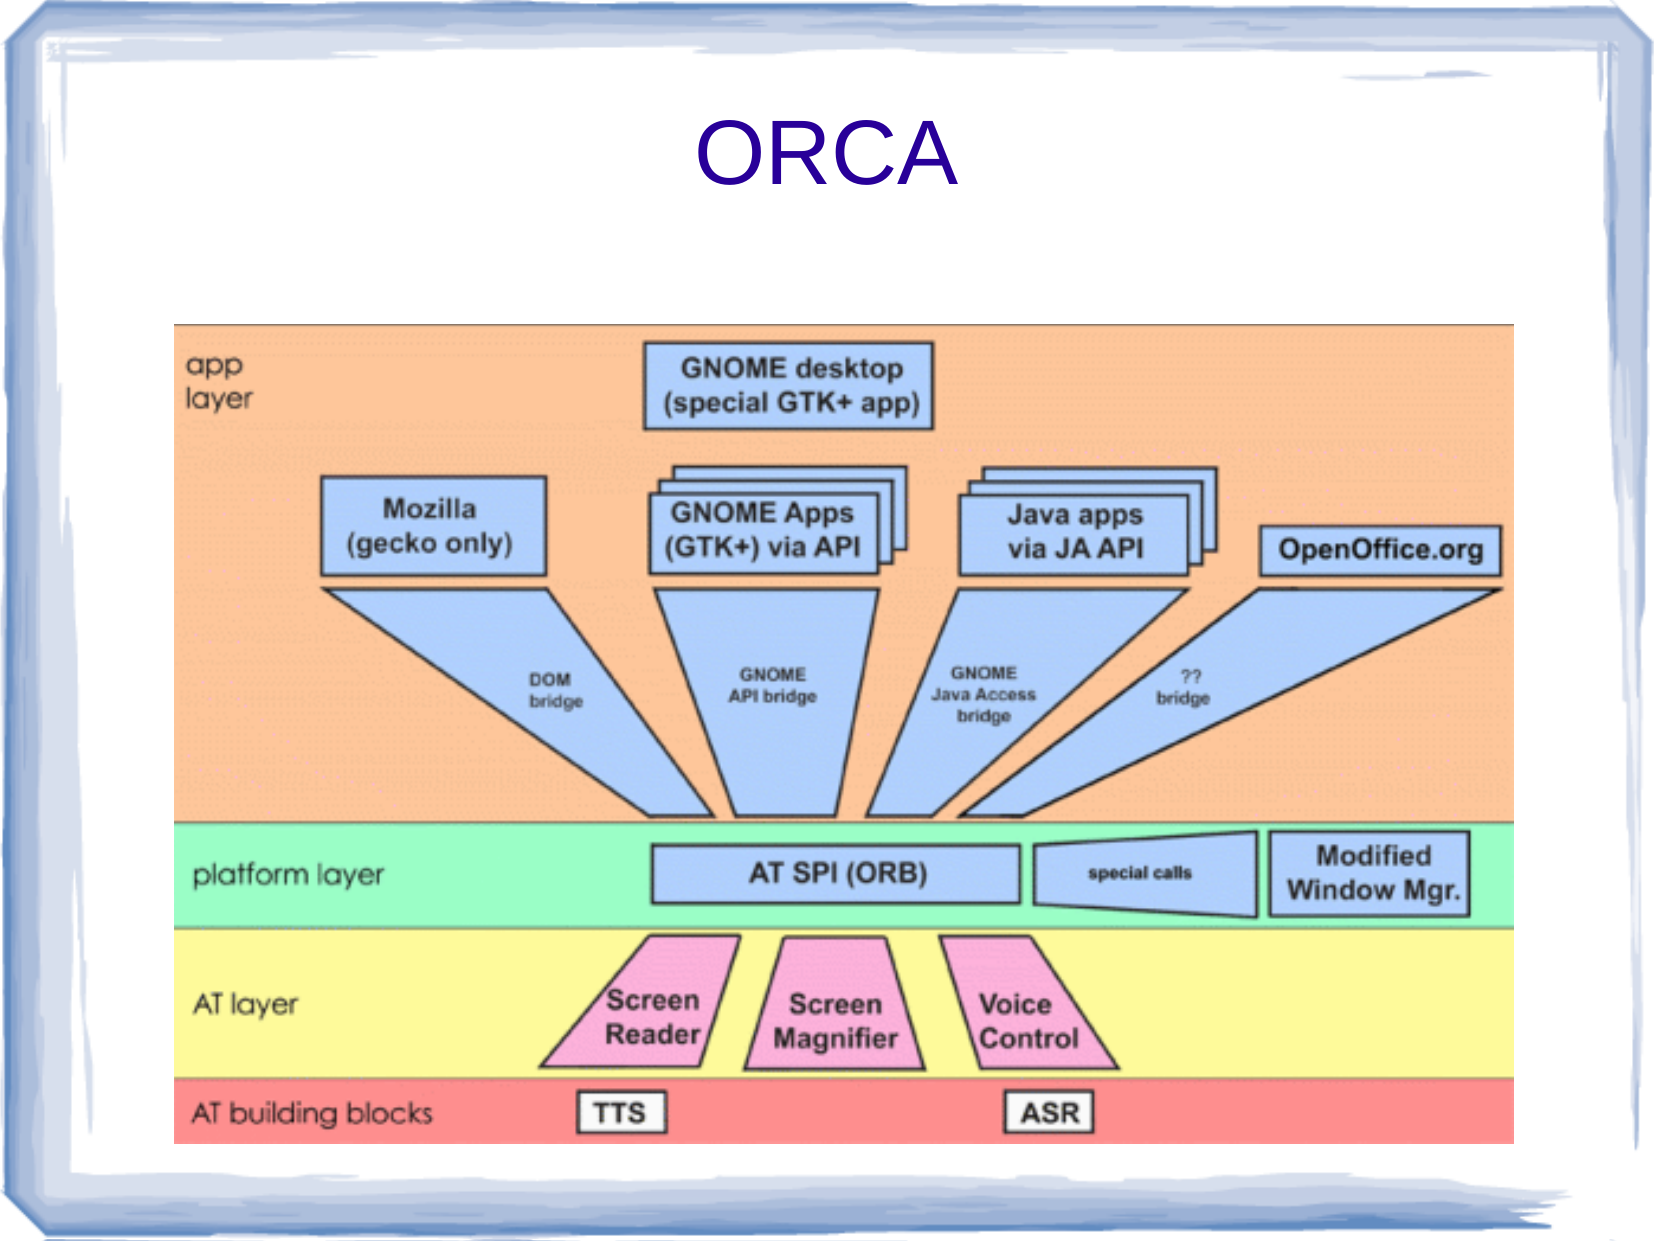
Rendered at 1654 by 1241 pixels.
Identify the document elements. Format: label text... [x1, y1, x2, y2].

picture [0, 0, 1654, 1241]
title ORCA [82, 49, 1571, 257]
